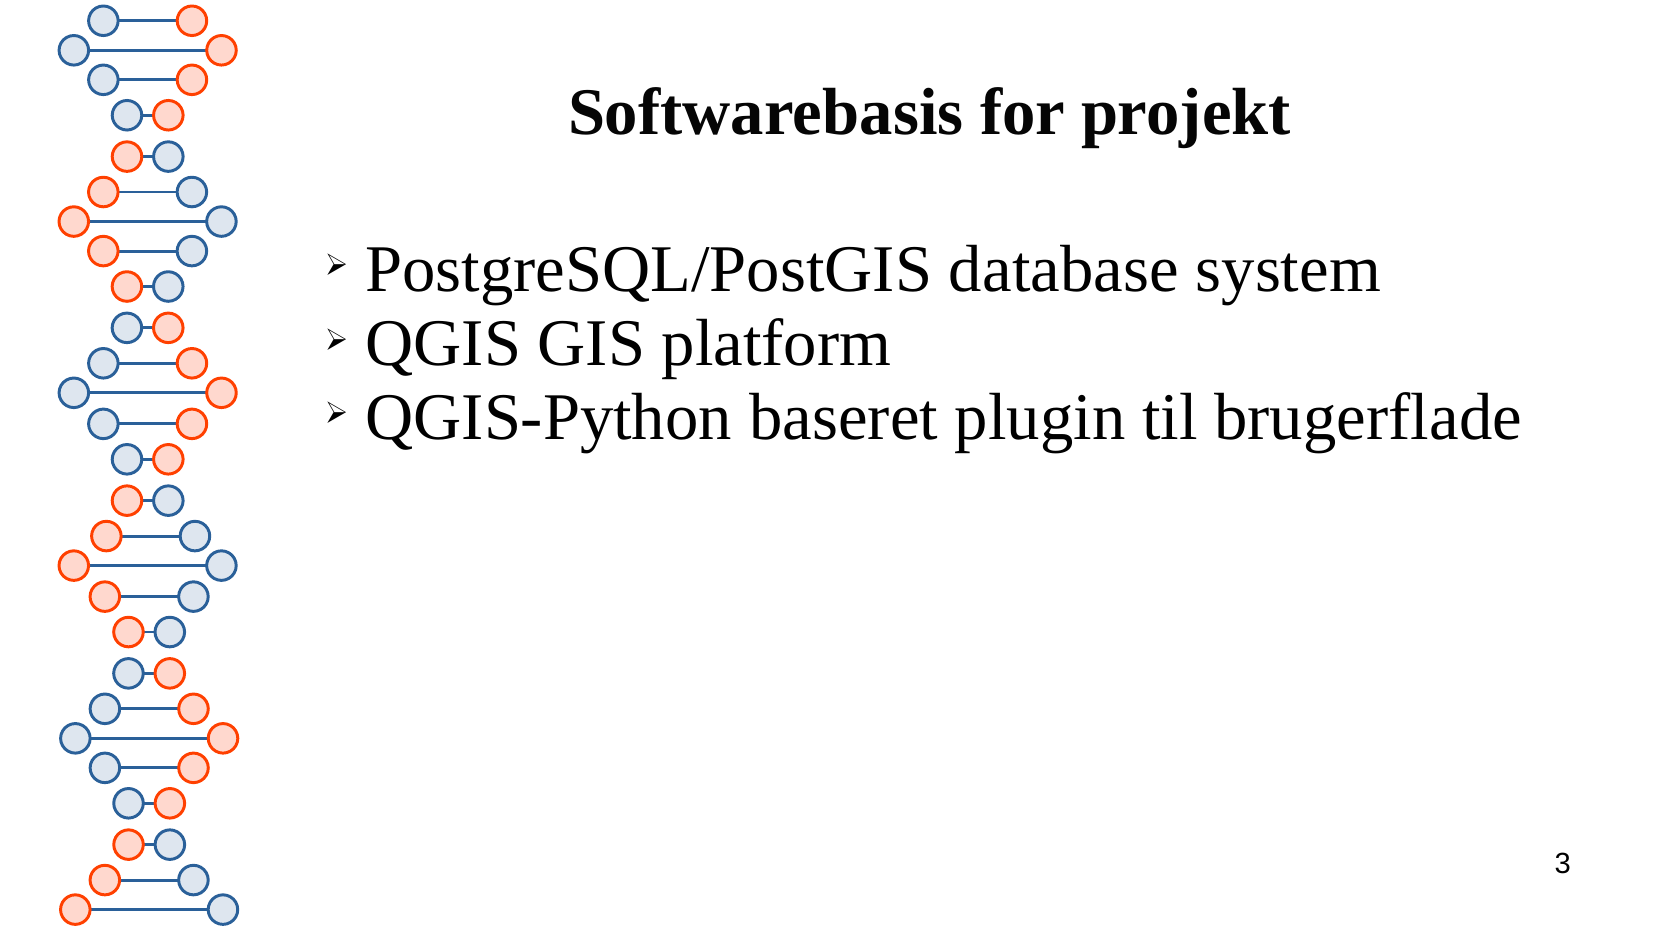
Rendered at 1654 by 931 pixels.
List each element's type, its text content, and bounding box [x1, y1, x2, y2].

subtitle PostgreSQL/PostGIS database system QGIS GIS platform QGIS-Python baseret plugin til brugerflade [324, 110, 1654, 650]
title Softwarebasis for projekt [265, 35, 1595, 189]
